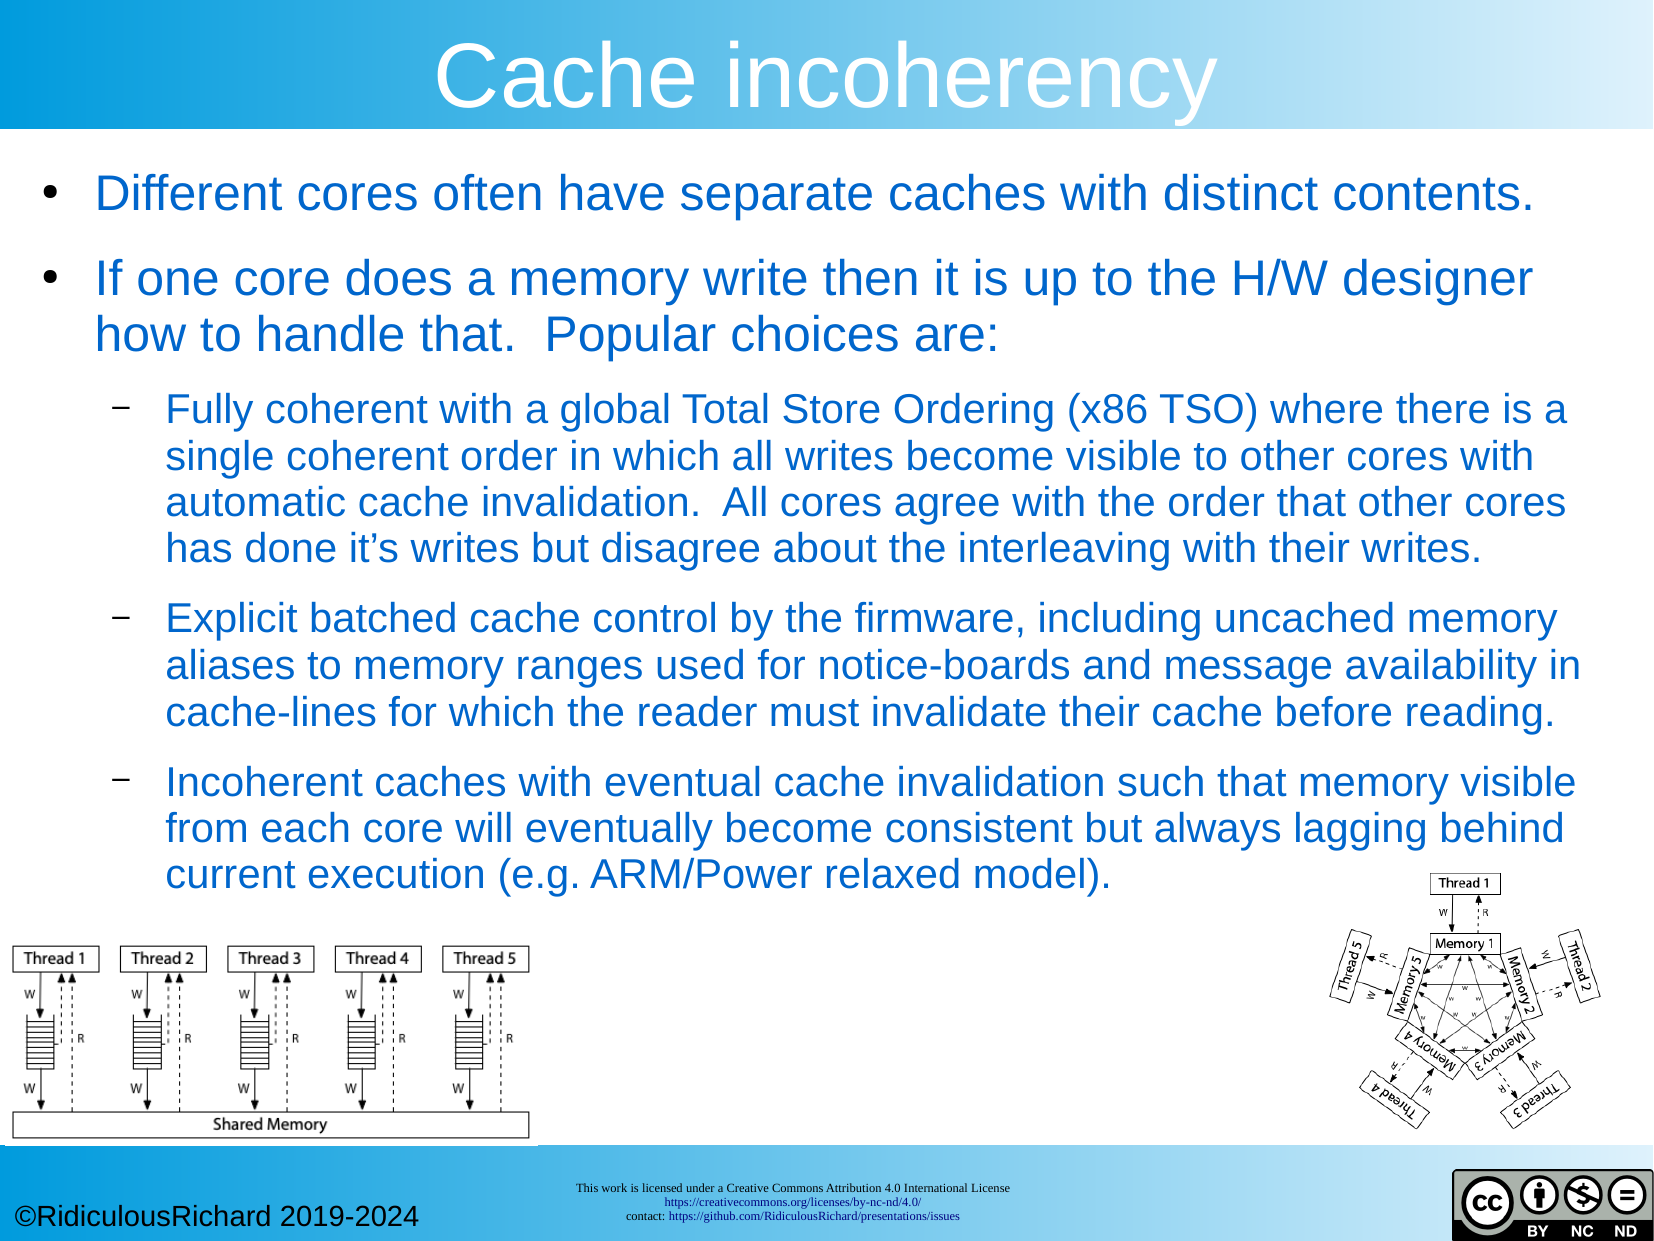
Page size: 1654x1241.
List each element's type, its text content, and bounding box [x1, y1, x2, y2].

picture [1316, 866, 1613, 1137]
title Cache incoherency [82, 23, 1571, 129]
picture [5, 936, 538, 1241]
list Different cores often have separate caches with distinct contents. If one core does a memory write then it is up to the H/W designer how to handle that. Popular choices are: Fully coherent with a global Total Store Ordering (x86 TSO) where there is a single coherent order in which all writes become visible to other cores with automatic cache invalidation. All cores agree with the order that other cores has done it’s writes but disagree about the interleaving with their writes. Explicit batched cache control by the firmware, including uncached memory aliases to memory ranges used for notice-boards and message availability in cache-lines for which the reader must invalidate their cache before reading. Incoherent caches with eventual cache invalidation such that memory visible from each core will eventually become consistent but always lagging behind current execution (e.g. ARM/Power relaxed model). [23, 165, 1625, 916]
picture [1452, 1169, 1654, 1241]
